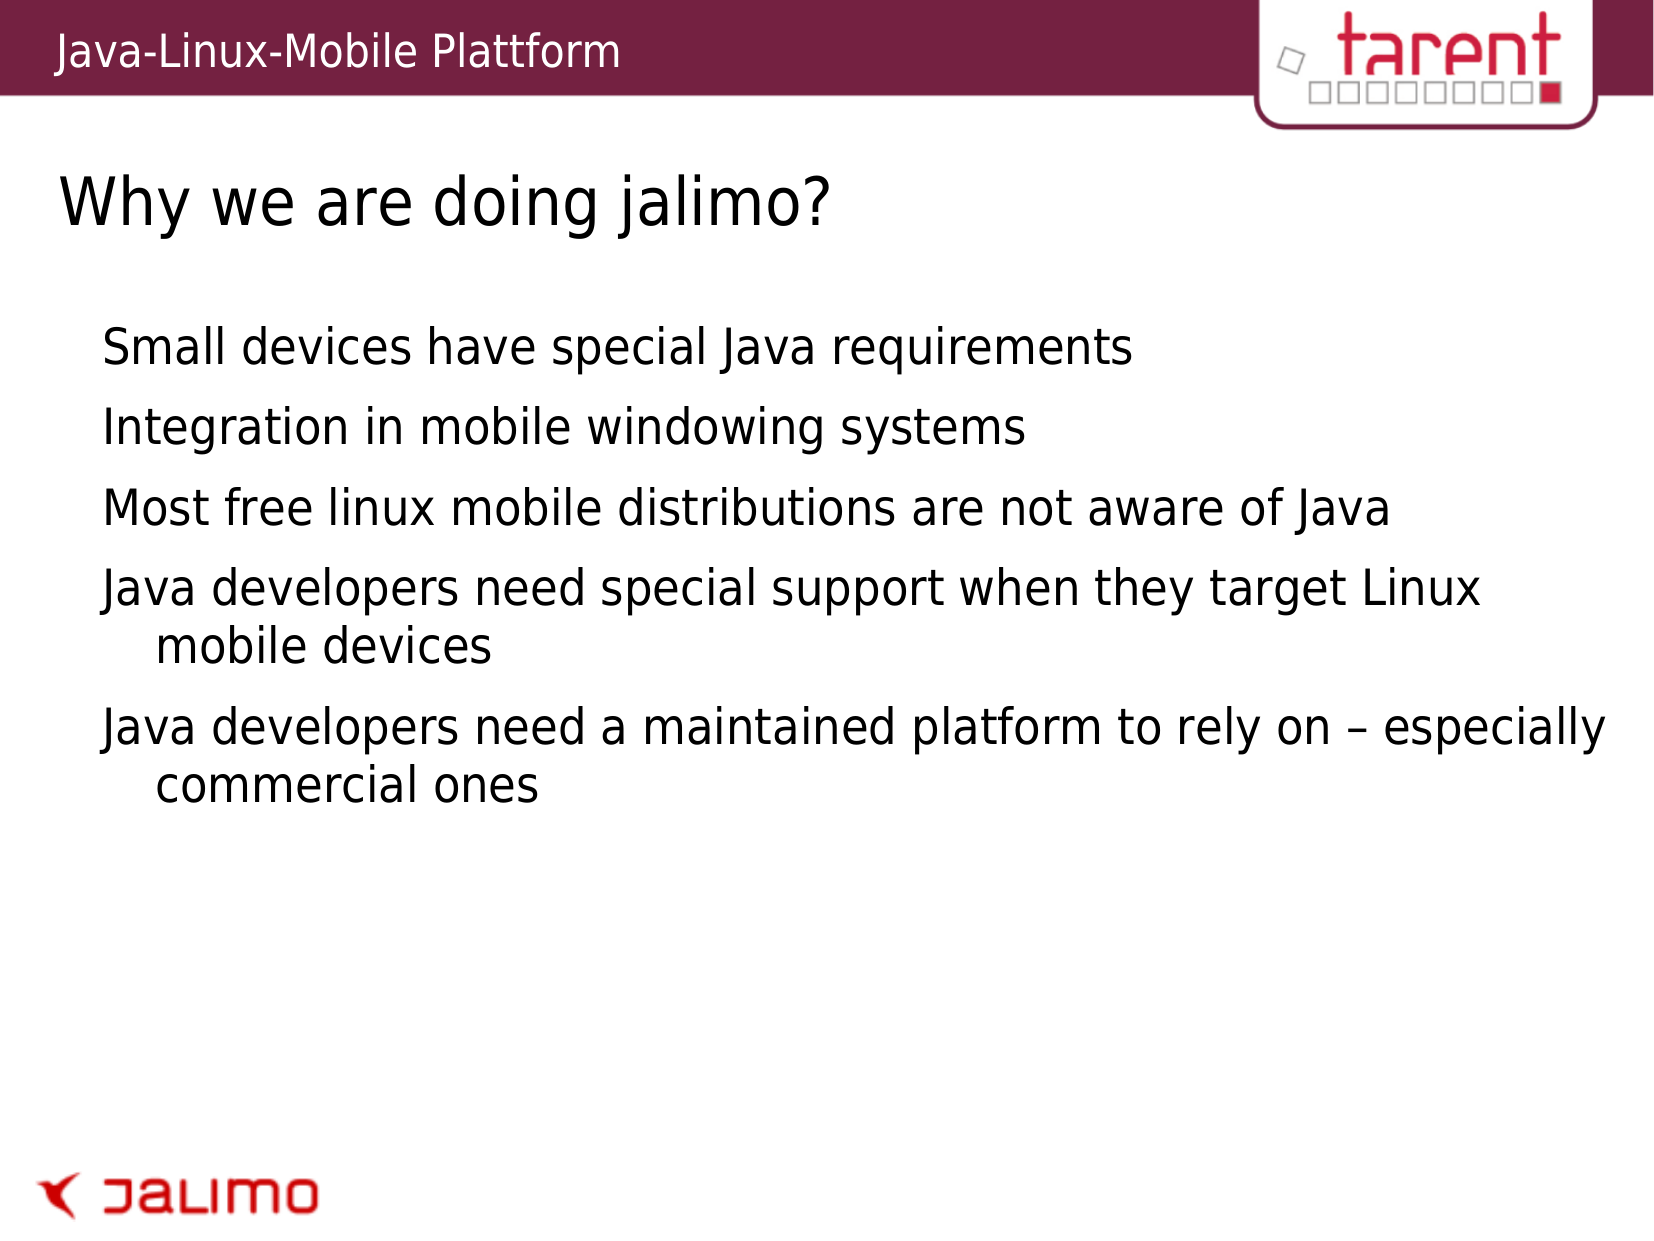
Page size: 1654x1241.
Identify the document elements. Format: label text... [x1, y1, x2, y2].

title Why we are doing jalimo? [59, 162, 1625, 241]
list Small devices have special Java requirements Integration in mobile windowing systems Most free linux mobile distributions are not aware of Java Java developers need special support when they target Linux mobile devices Java developers need a maintained platform to rely on – especially commercial ones [84, 318, 1632, 815]
picture [0, 0, 1654, 146]
picture [32, 1171, 324, 1222]
